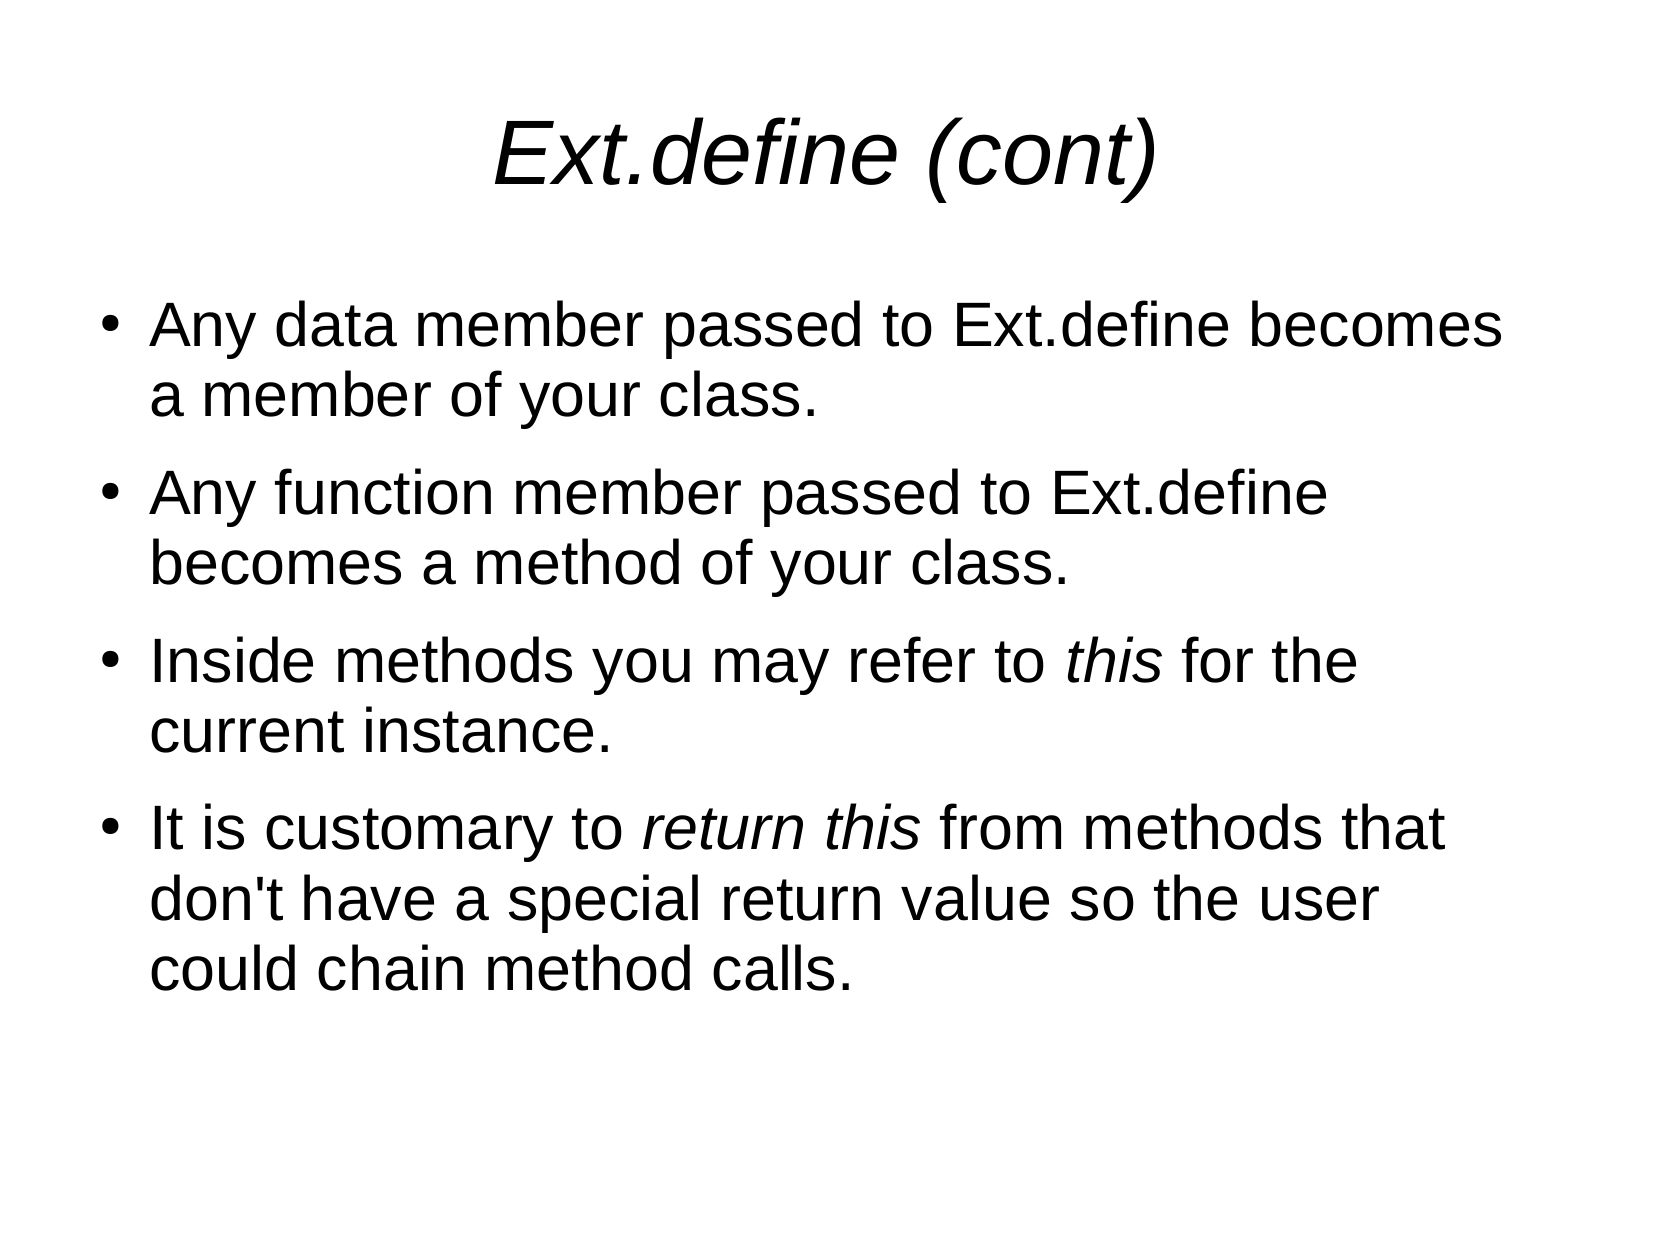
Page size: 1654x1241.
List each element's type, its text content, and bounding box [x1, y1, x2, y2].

title Ext.define (cont) [82, 49, 1571, 257]
list Any data member passed to Ext.define becomes a member of your class. Any function member passed to Ext.define becomes a method of your class. Inside methods you may refer to this for the current instance. It is customary to return this from methods that don't have a special return value so the user could chain method calls. [82, 290, 1538, 1010]
